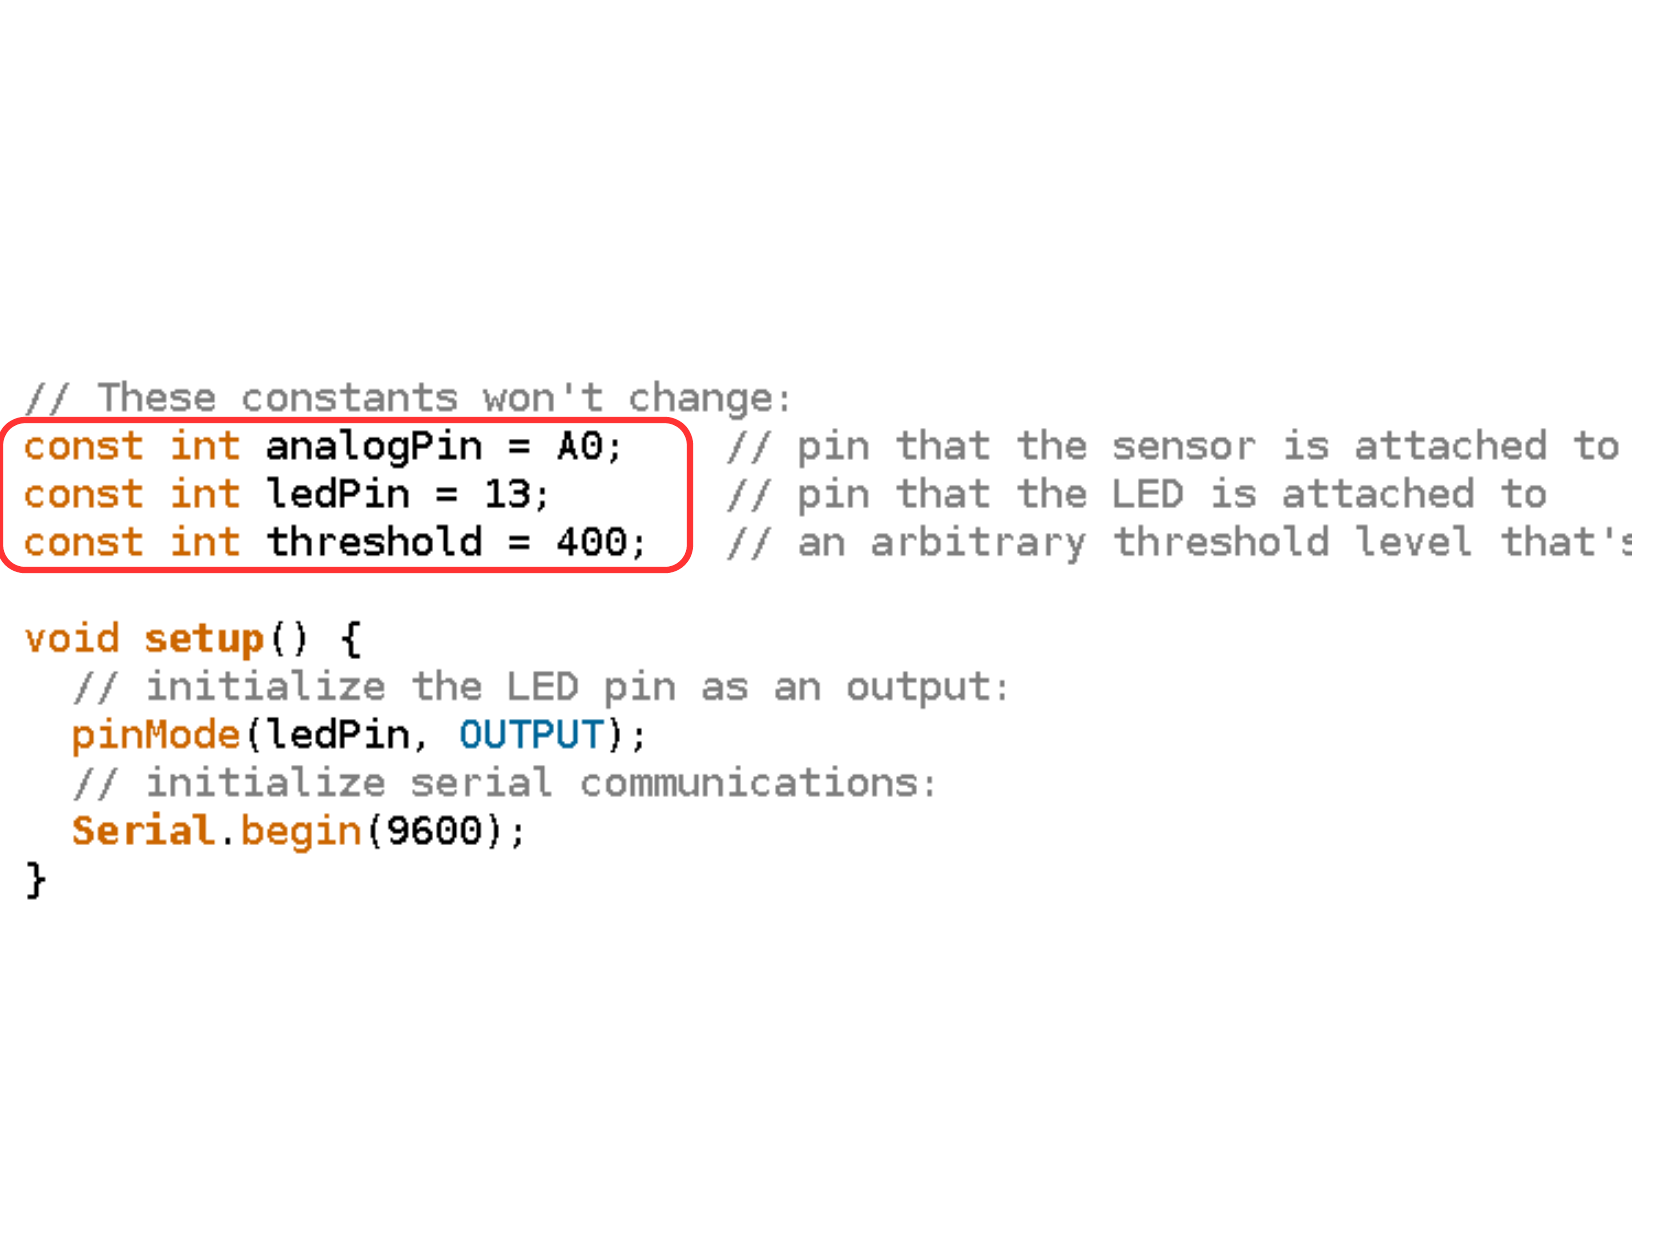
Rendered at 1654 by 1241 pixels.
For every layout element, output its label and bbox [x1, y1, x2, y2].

picture [15, 424, 686, 566]
picture [15, 368, 1632, 916]
